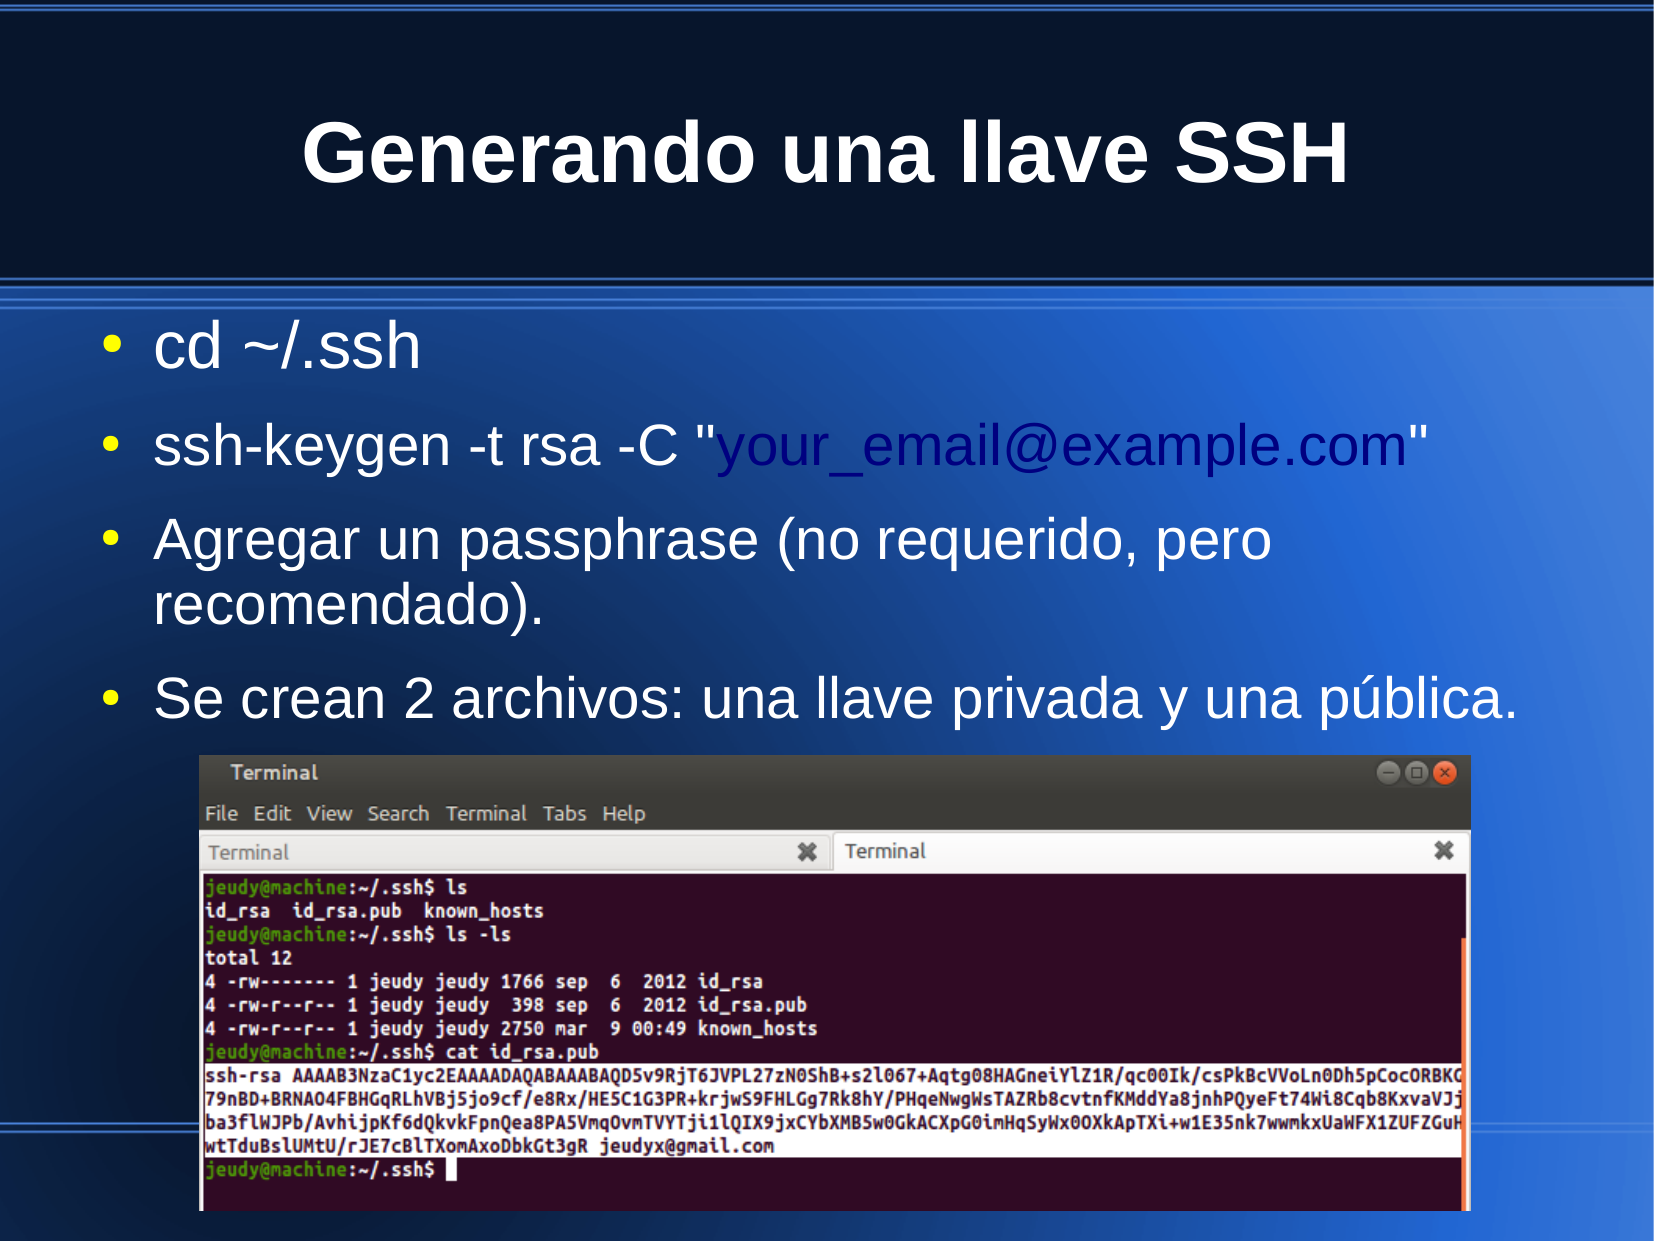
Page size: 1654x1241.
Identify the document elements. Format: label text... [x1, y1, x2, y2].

picture [0, 0, 1654, 1241]
list cd ~/.ssh ssh-keygen -t rsa -C "your_email@example.com" Agregar un passphrase (no requerido, pero recomendado). Se crean 2 archivos: una llave privada y una pública. [82, 307, 1571, 1028]
title Generando una llave SSH [82, 49, 1571, 257]
